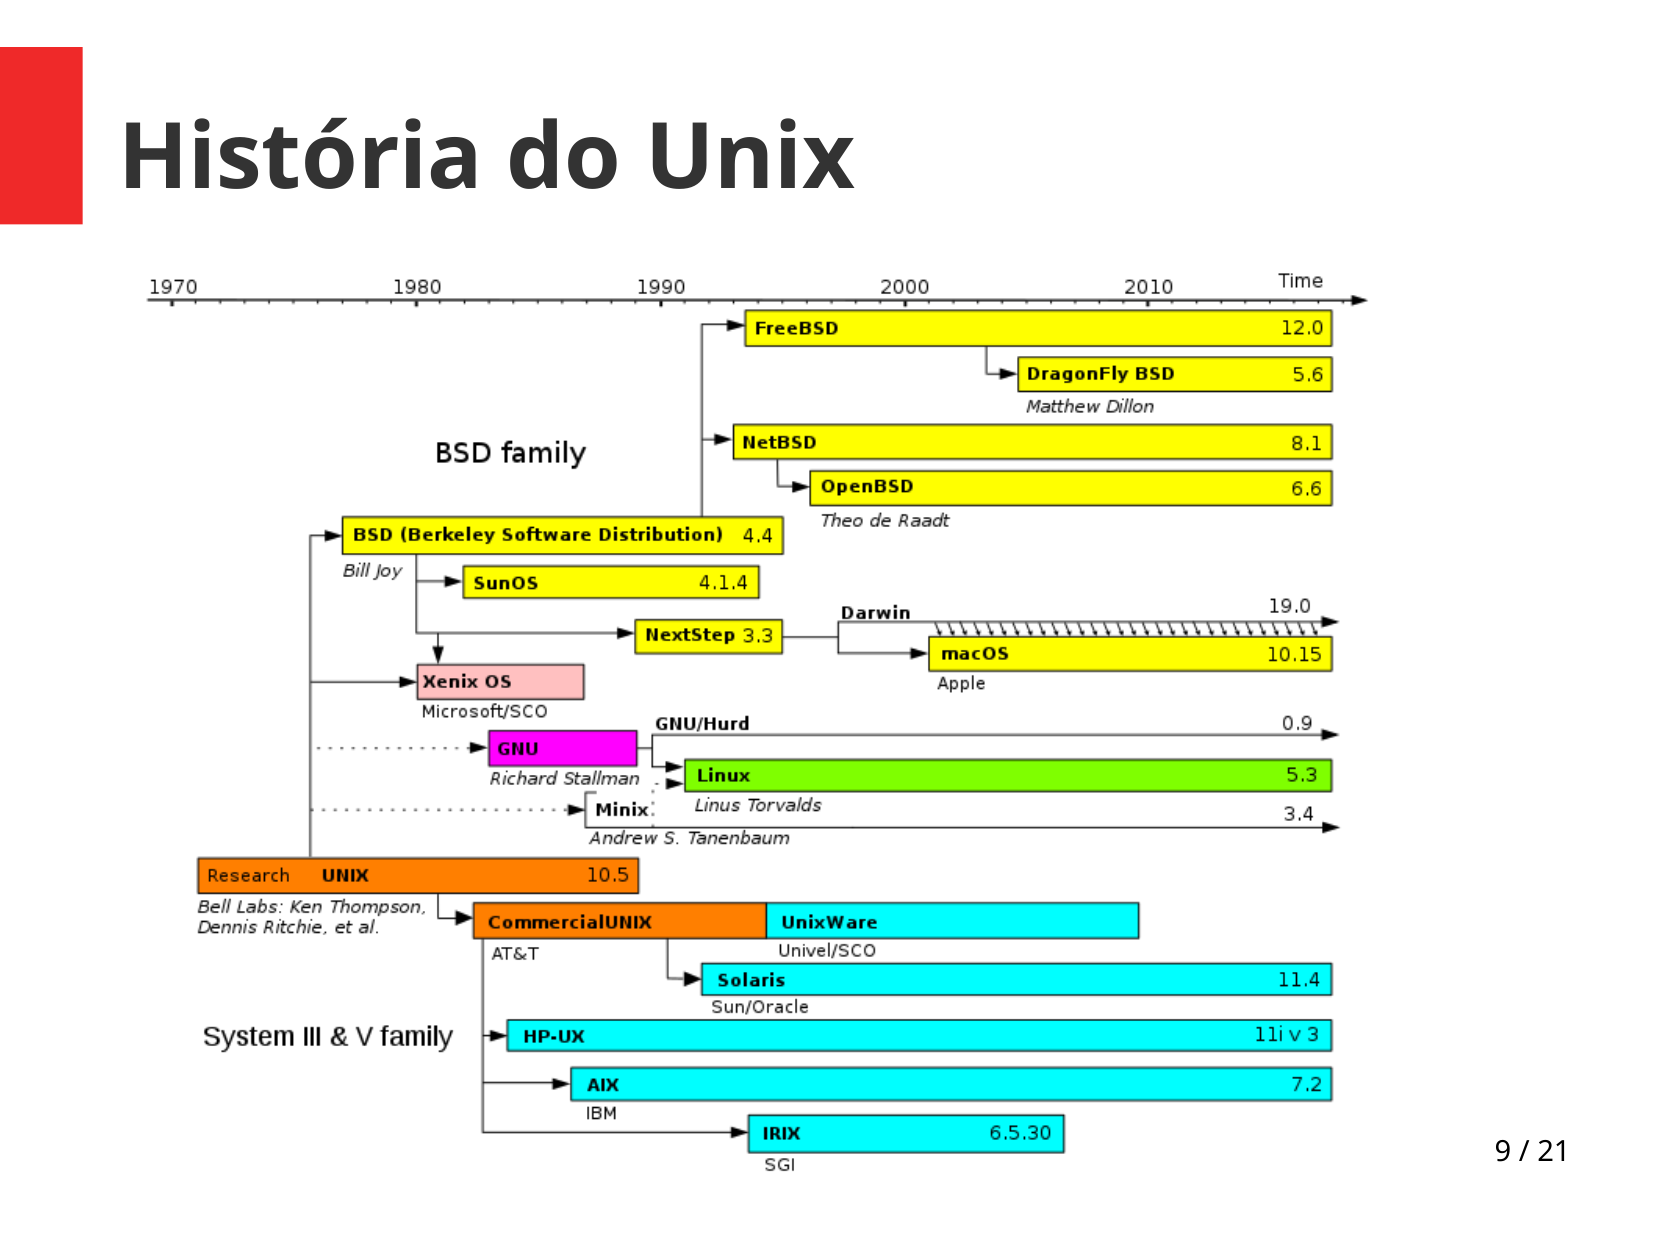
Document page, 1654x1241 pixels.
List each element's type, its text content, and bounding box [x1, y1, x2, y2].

picture [131, 244, 1382, 1193]
title História do Unix [118, 49, 1571, 257]
